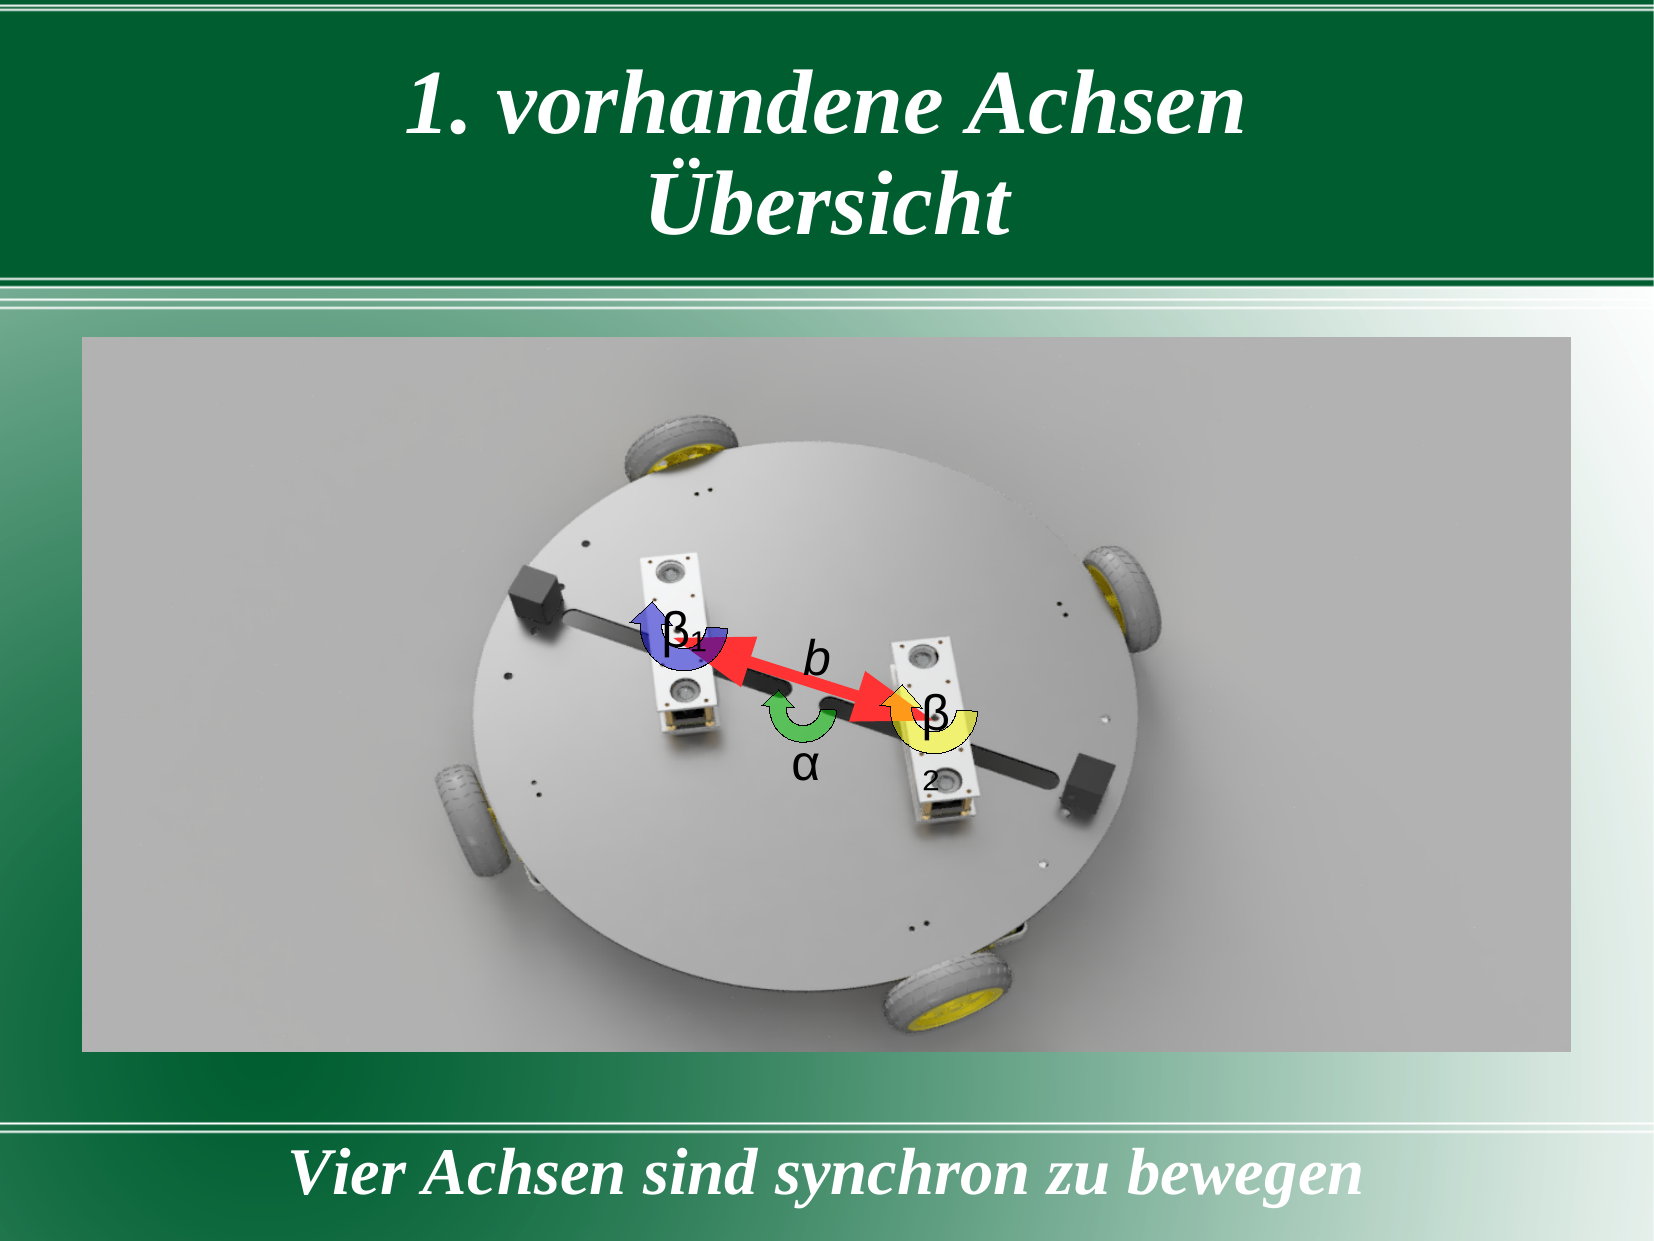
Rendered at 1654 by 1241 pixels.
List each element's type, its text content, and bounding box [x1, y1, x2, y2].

title 1. vorhandene Achsen Übersicht [82, 49, 1571, 257]
text_box b [803, 630, 851, 709]
title Vier Achsen sind synchron zu bewegen [11, 1068, 1642, 1241]
text_box [761, 689, 837, 740]
text_box [629, 601, 728, 671]
text_box α [791, 735, 821, 792]
text_box [970, 710, 978, 735]
text_box β₁ [661, 602, 710, 659]
text_box [879, 684, 921, 752]
text_box β₂ [921, 685, 970, 753]
picture [0, 0, 1654, 1241]
